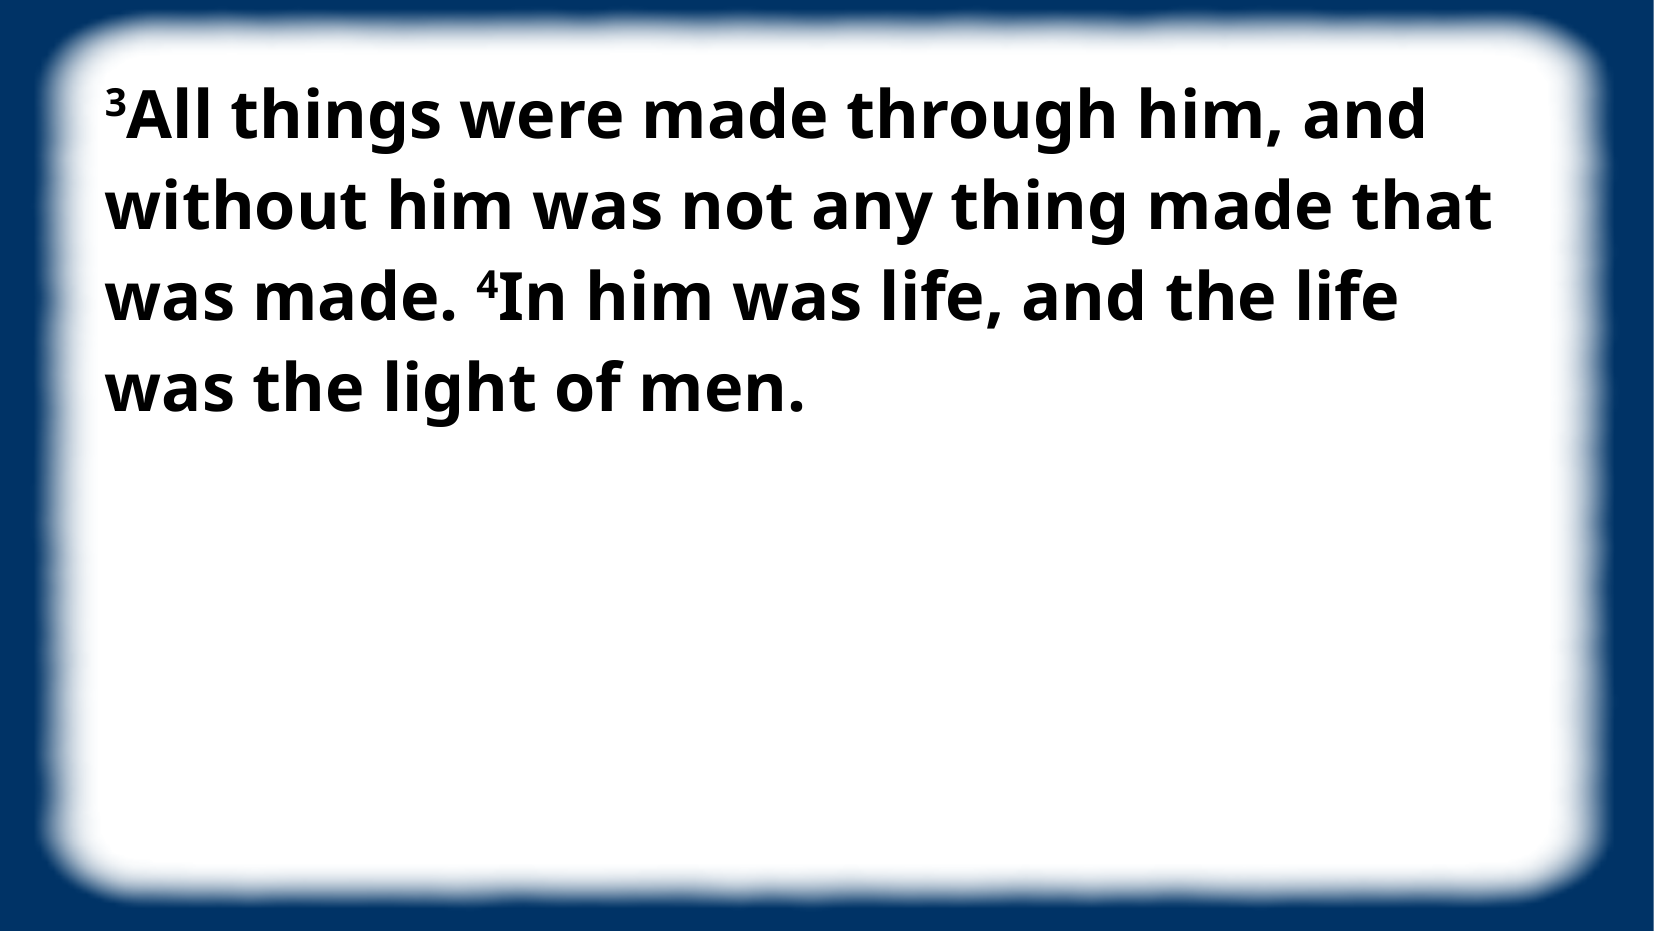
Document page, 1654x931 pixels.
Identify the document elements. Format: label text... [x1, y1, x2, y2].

text_box 3All things were made through him, and without him was not any thing made that was made. 4In him was life, and the life was the light of men. [90, 60, 1546, 430]
picture [0, 0, 1654, 931]
